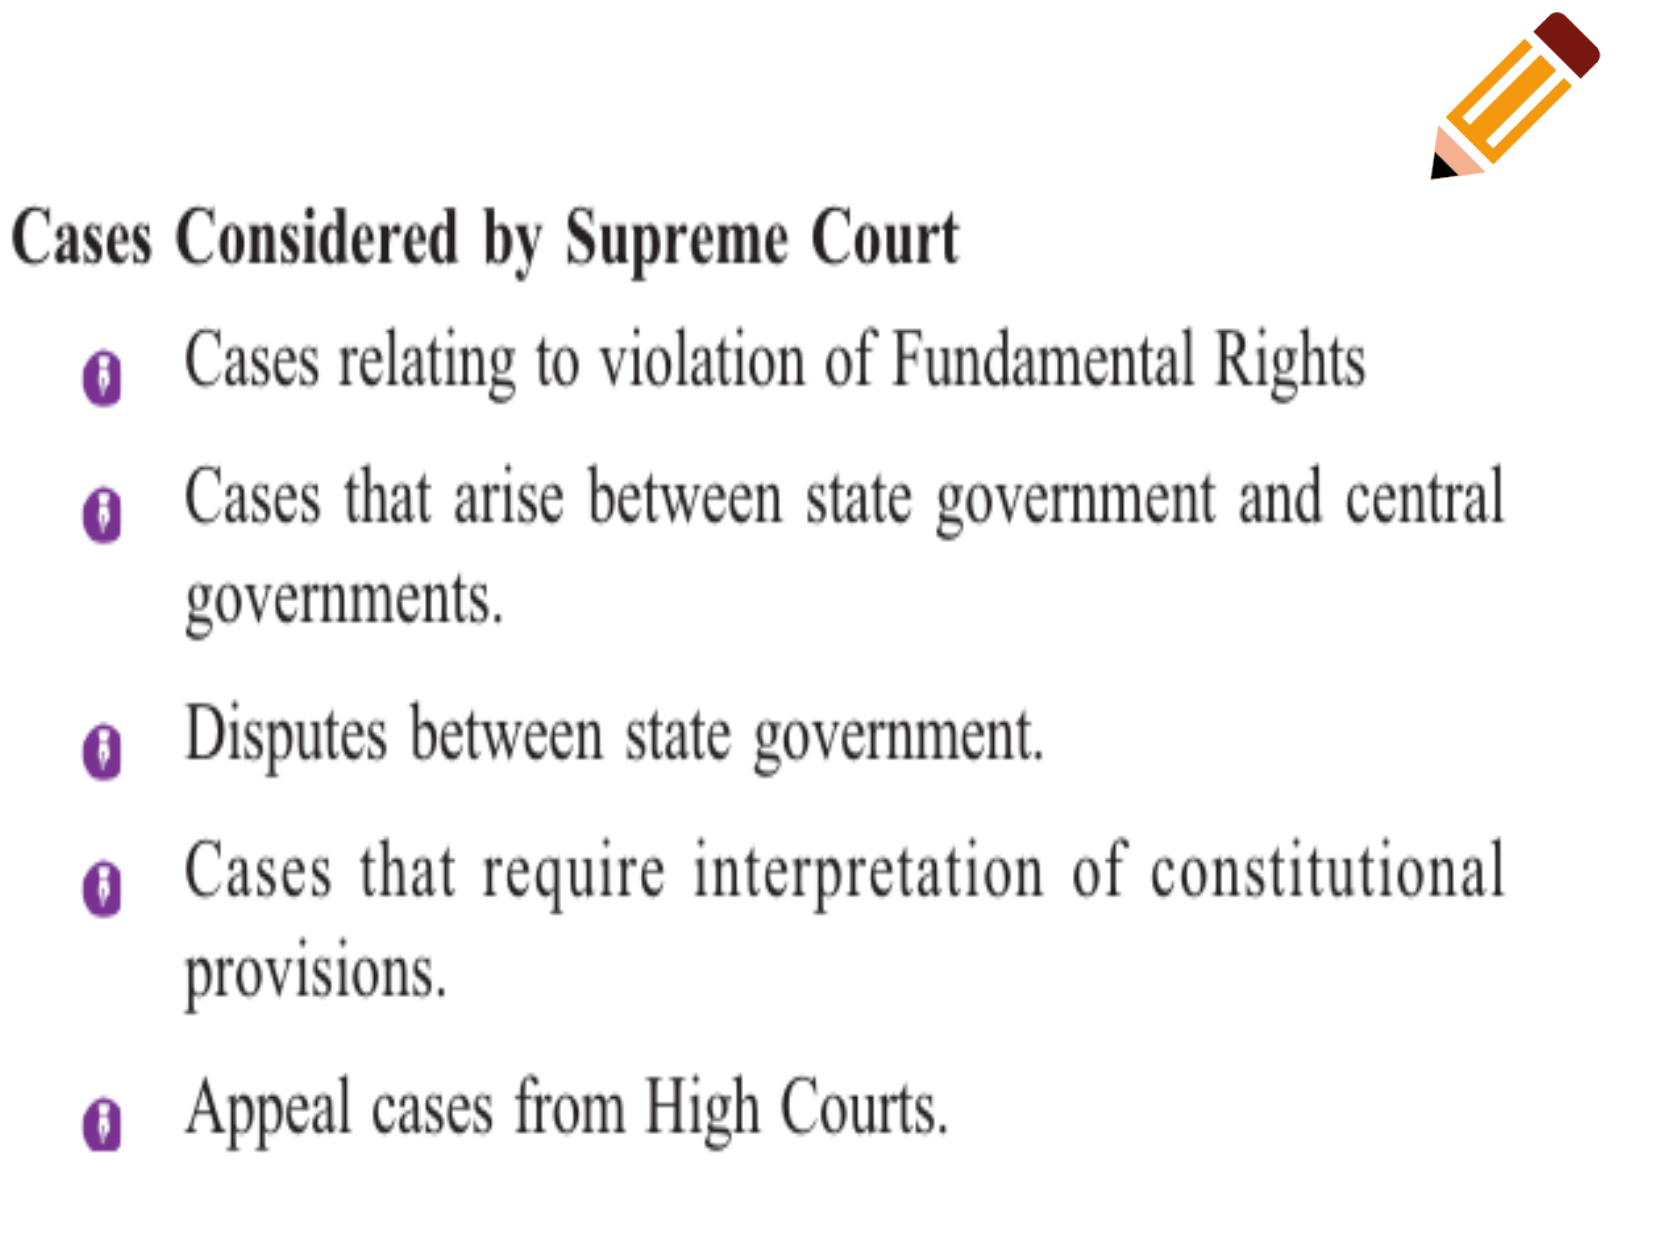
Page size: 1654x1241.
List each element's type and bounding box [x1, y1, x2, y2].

picture [0, 194, 1654, 1208]
picture [1430, 12, 1601, 181]
